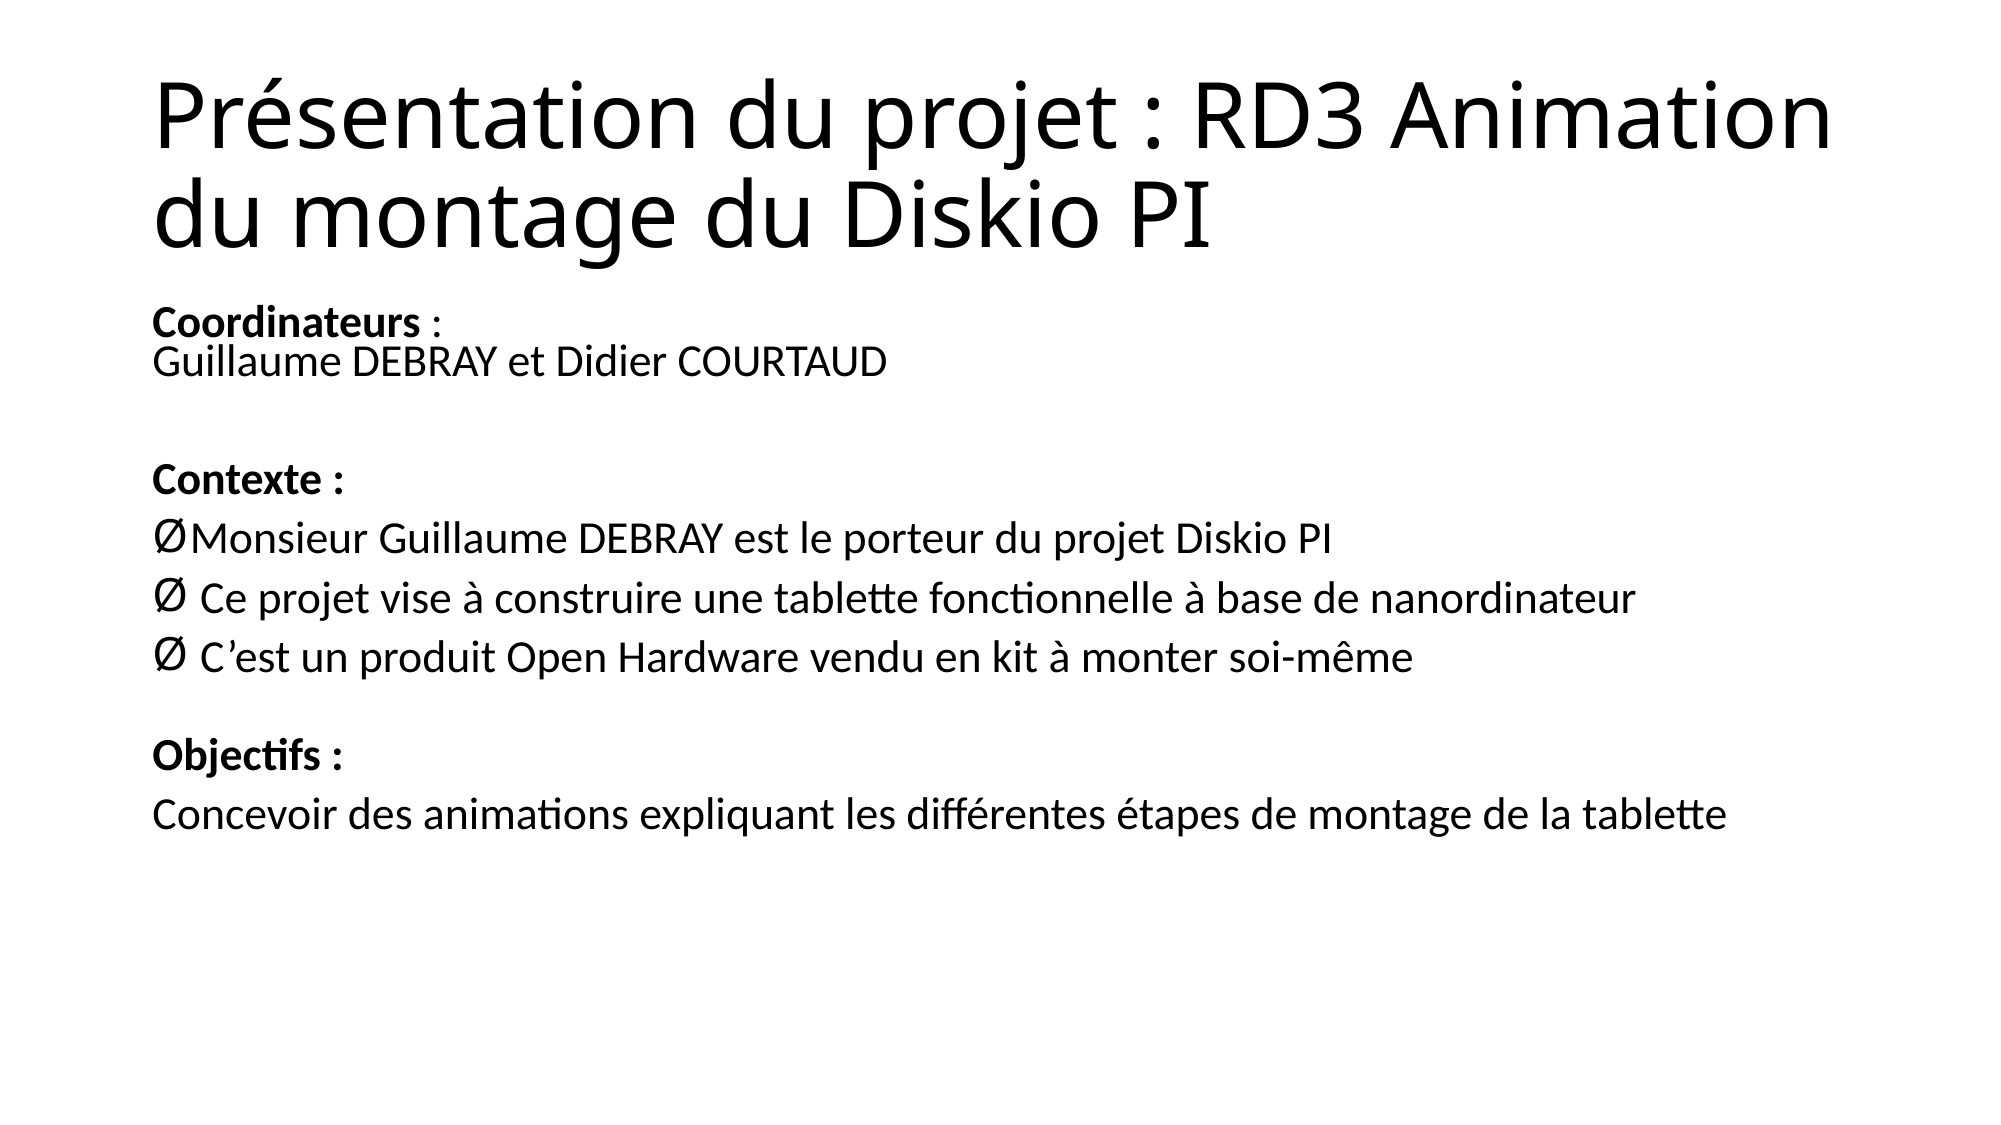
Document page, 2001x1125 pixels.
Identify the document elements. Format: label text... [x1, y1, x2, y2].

title Présentation du projet : RD3 Animation du montage du Diskio PI [137, 59, 1863, 278]
list Coordinateurs : Guillaume DEBRAY et Didier COURTAUD Contexte : Monsieur Guillaume DEBRAY est le porteur du projet Diskio PI Ce projet vise à construire une tablette fonctionnelle à base de nanordinateur C’est un produit Open Hardware vendu en kit à monter soi-même Objectifs : Concevoir des animations expliquant les différentes étapes de montage de la tablette [137, 299, 1863, 1014]
